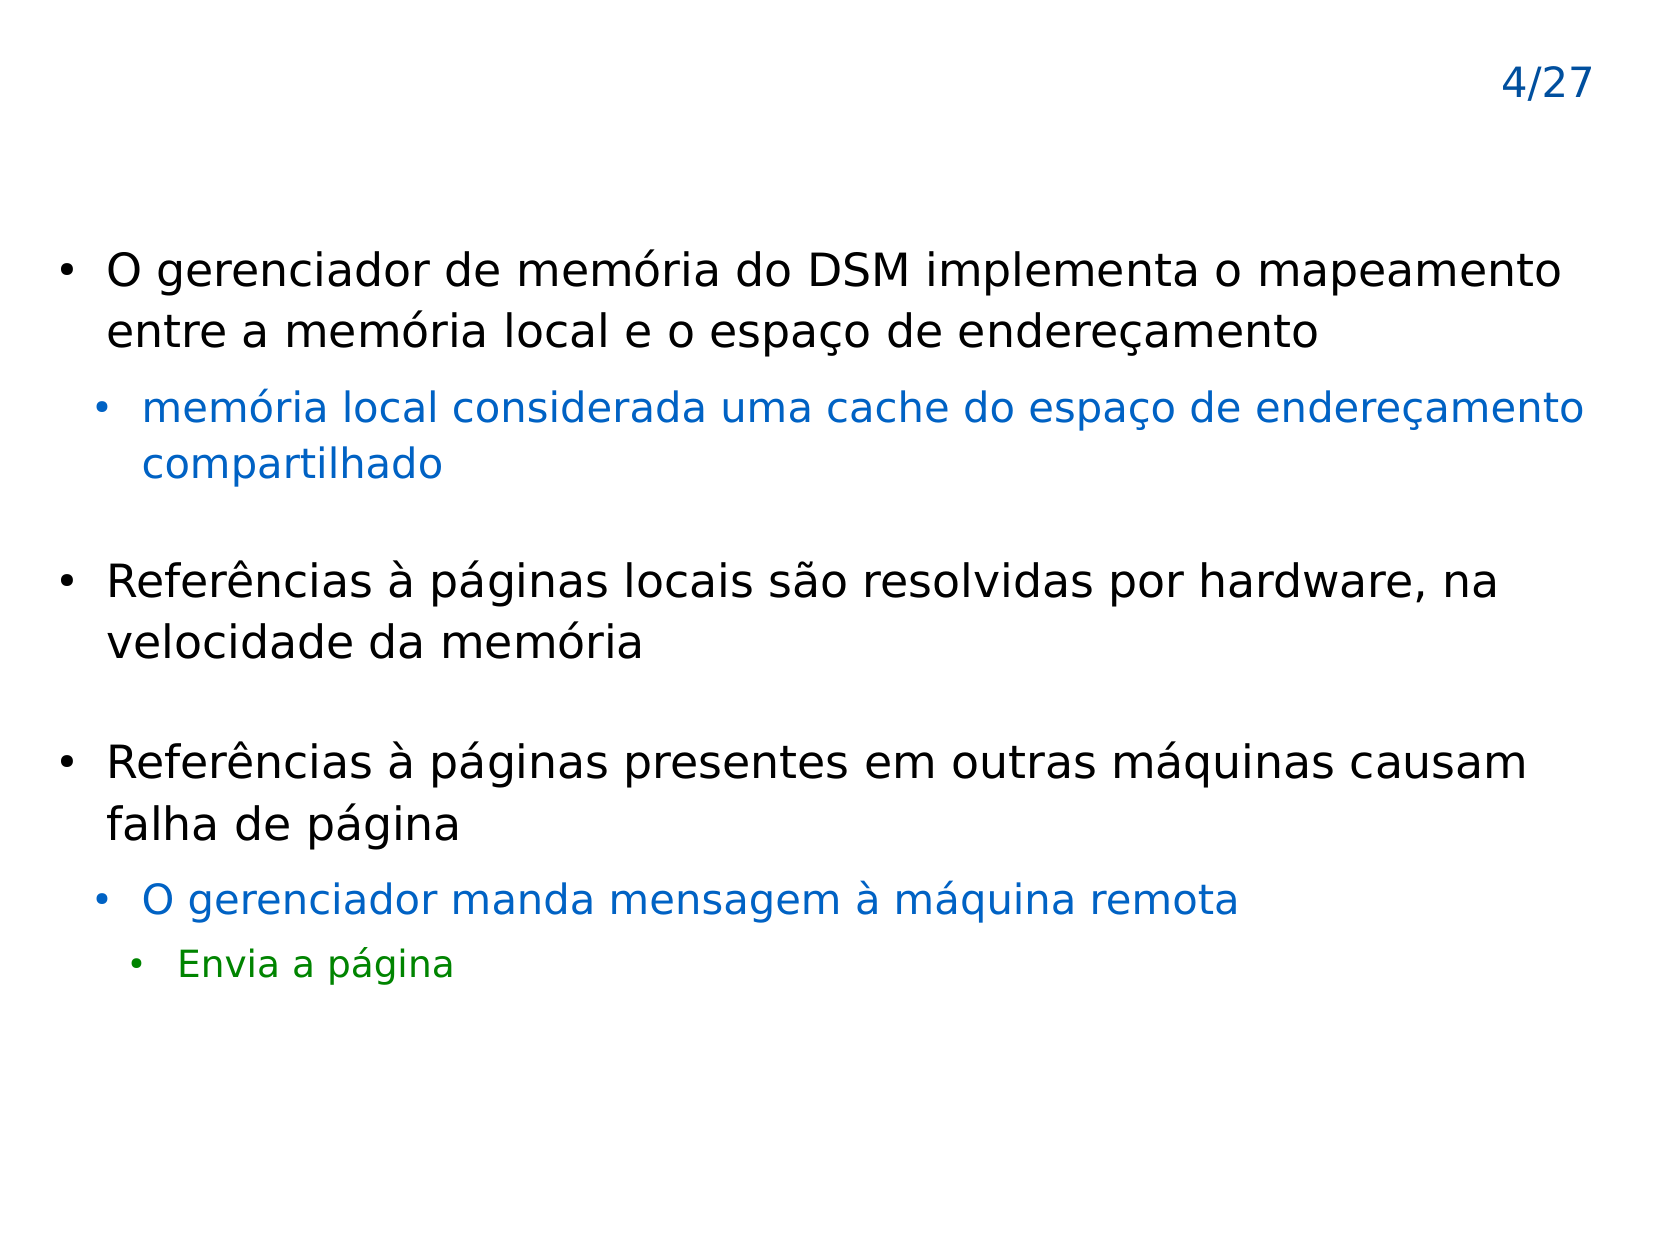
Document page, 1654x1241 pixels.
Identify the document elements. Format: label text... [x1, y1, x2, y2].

list O gerenciador de memória do DSM implementa o mapeamento entre a memória local e o espaço de endereçamento memória local considerada uma cache do espaço de endereçamento compartilhado Referências à páginas locais são resolvidas por hardware, na velocidade da memória Referências à páginas presentes em outras máquinas causam falha de página O gerenciador manda mensagem à máquina remota Envia a página [59, 236, 1595, 1211]
